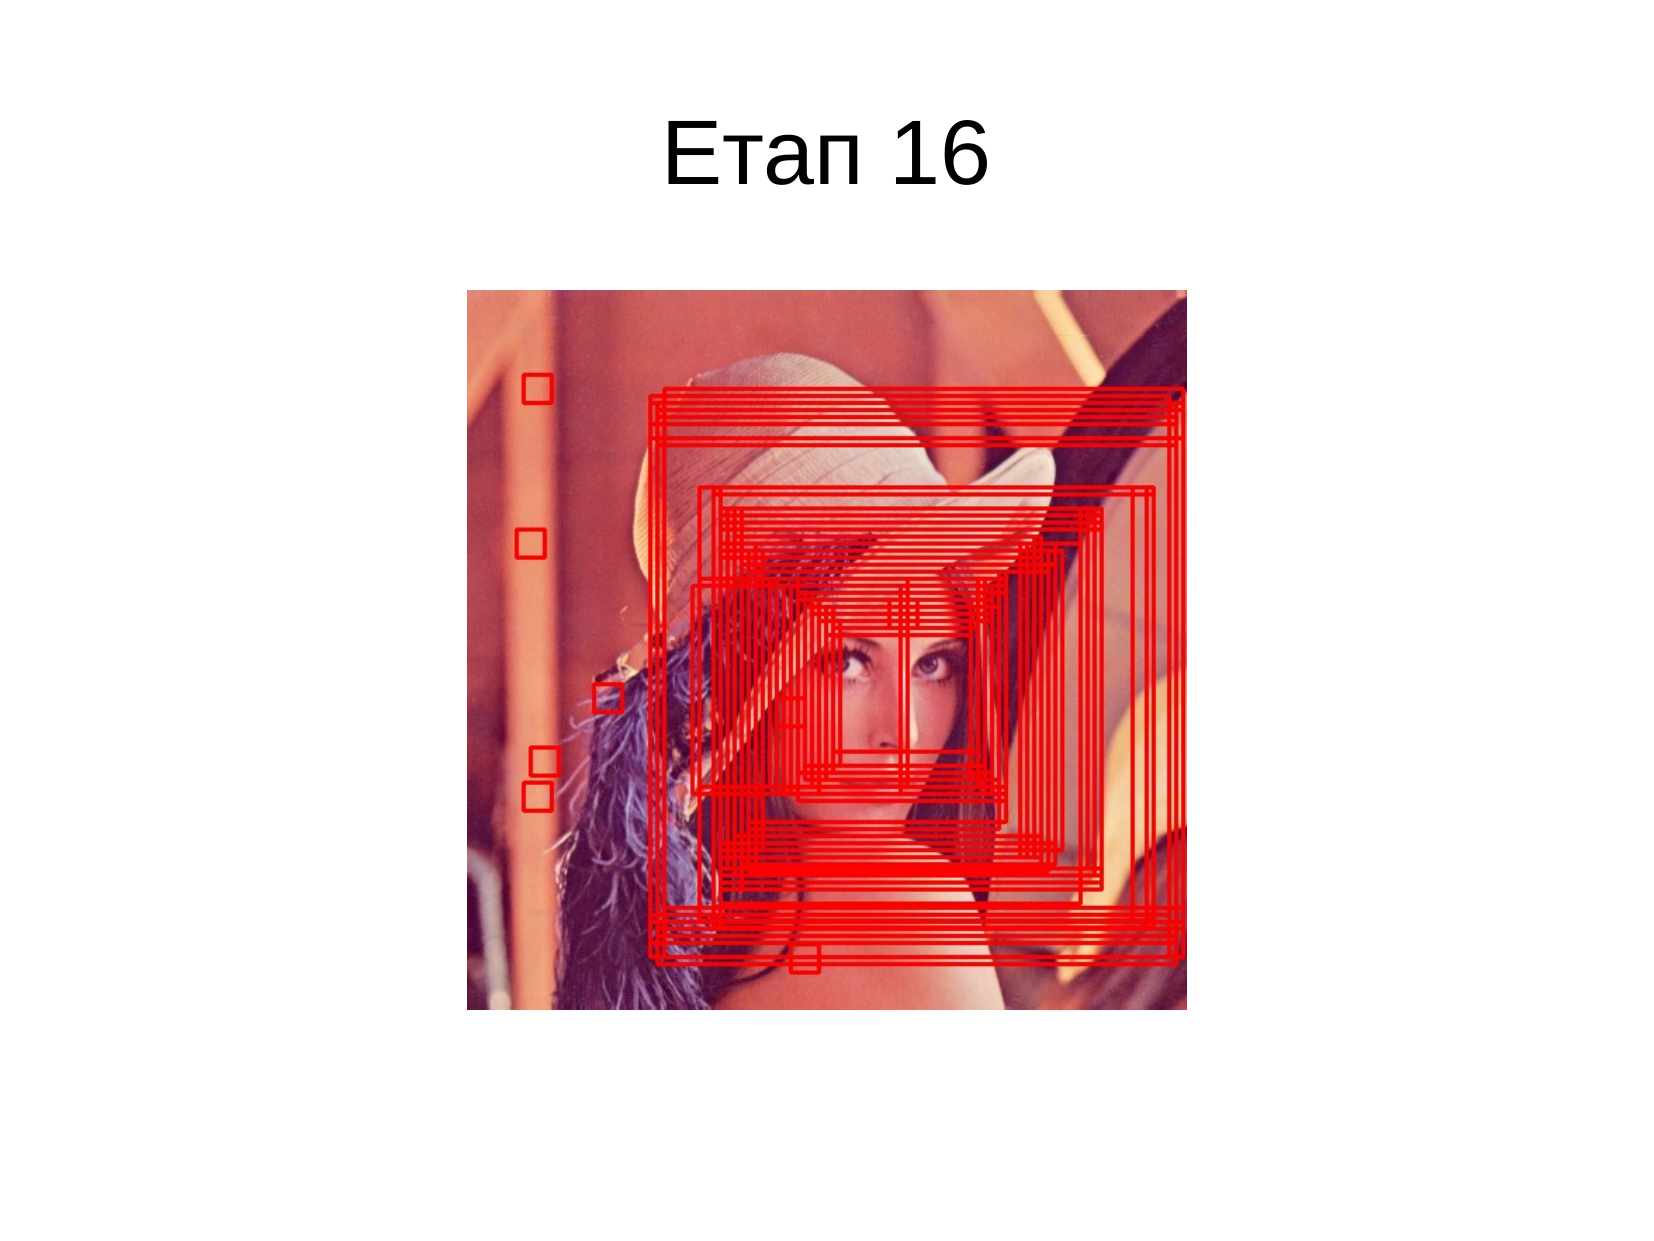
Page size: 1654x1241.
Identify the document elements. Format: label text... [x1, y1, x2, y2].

title Етап 16 [82, 49, 1571, 257]
picture [467, 290, 1187, 1010]
